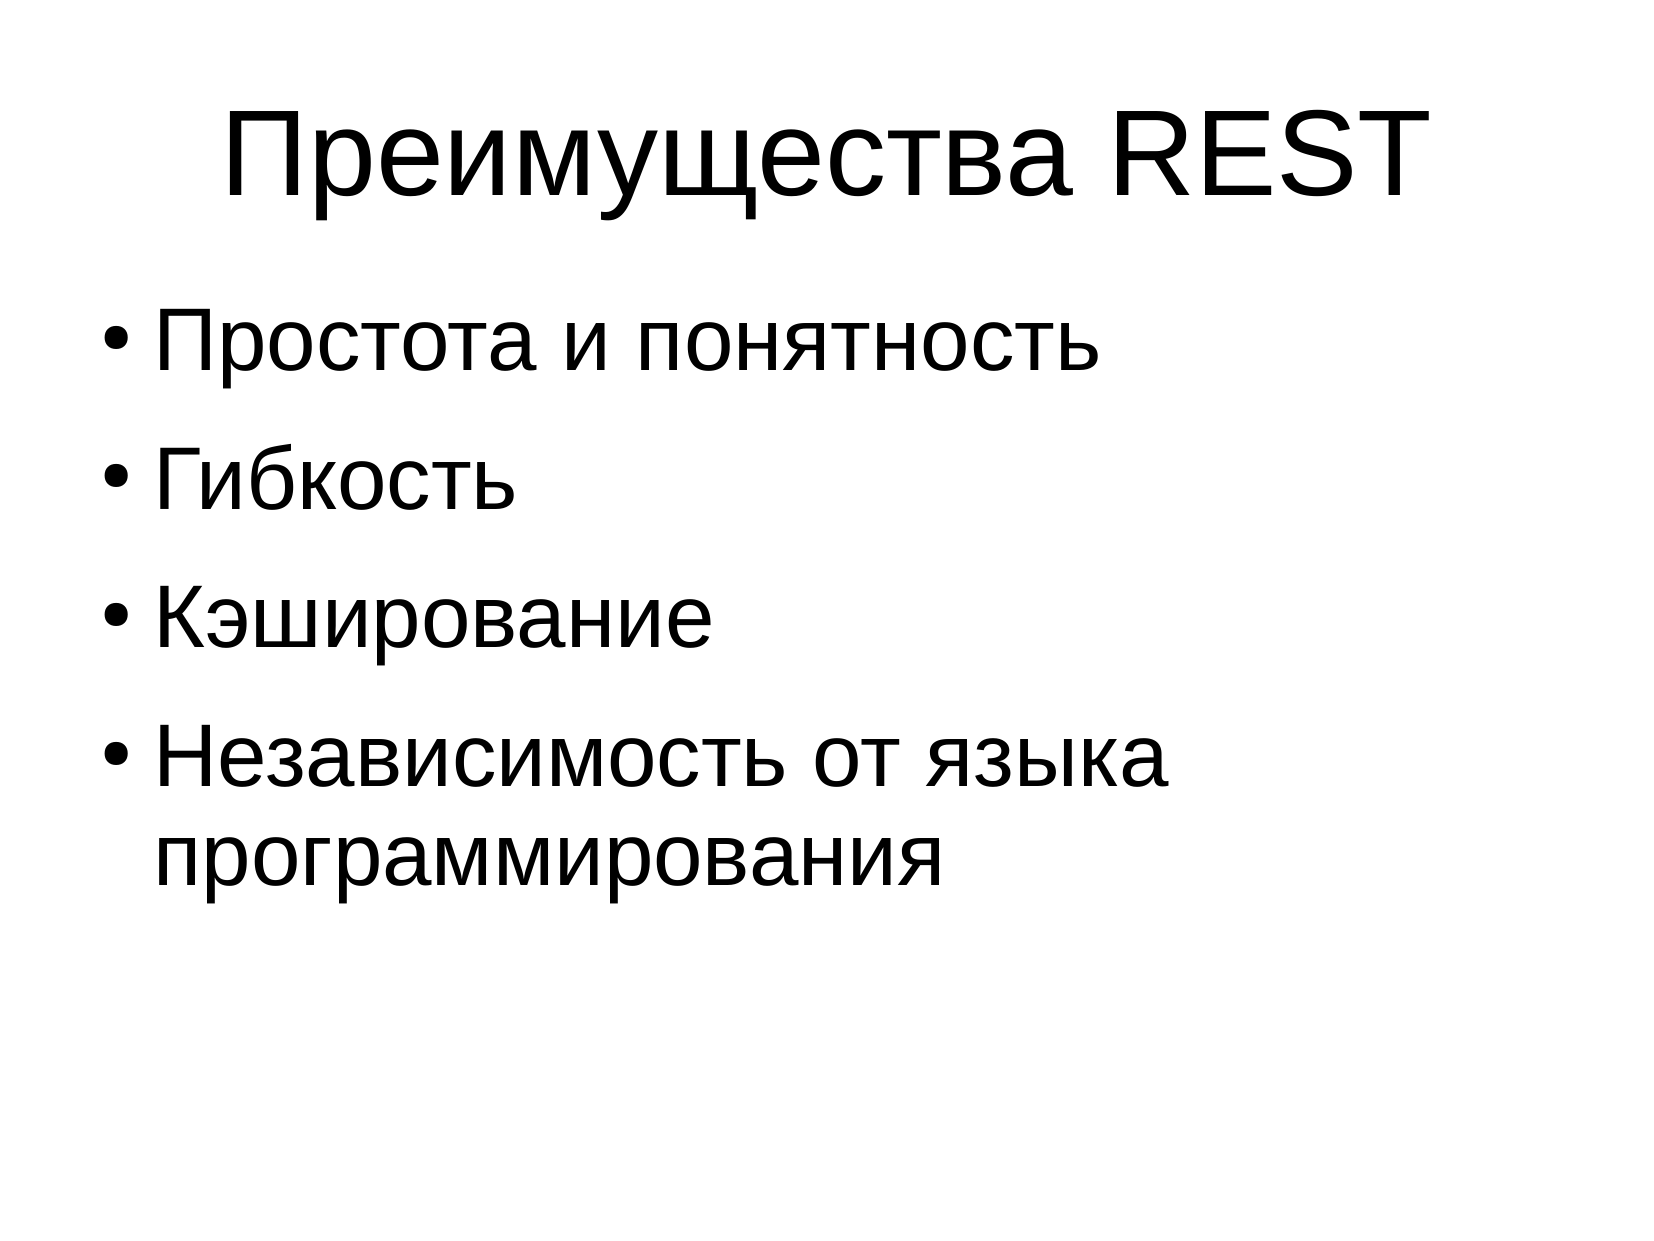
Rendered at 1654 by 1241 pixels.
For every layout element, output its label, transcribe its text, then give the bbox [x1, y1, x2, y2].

title Преимущества REST [82, 49, 1571, 257]
list Простота и понятность Гибкость Кэширование Независимость от языка программирования [82, 290, 1571, 1010]
